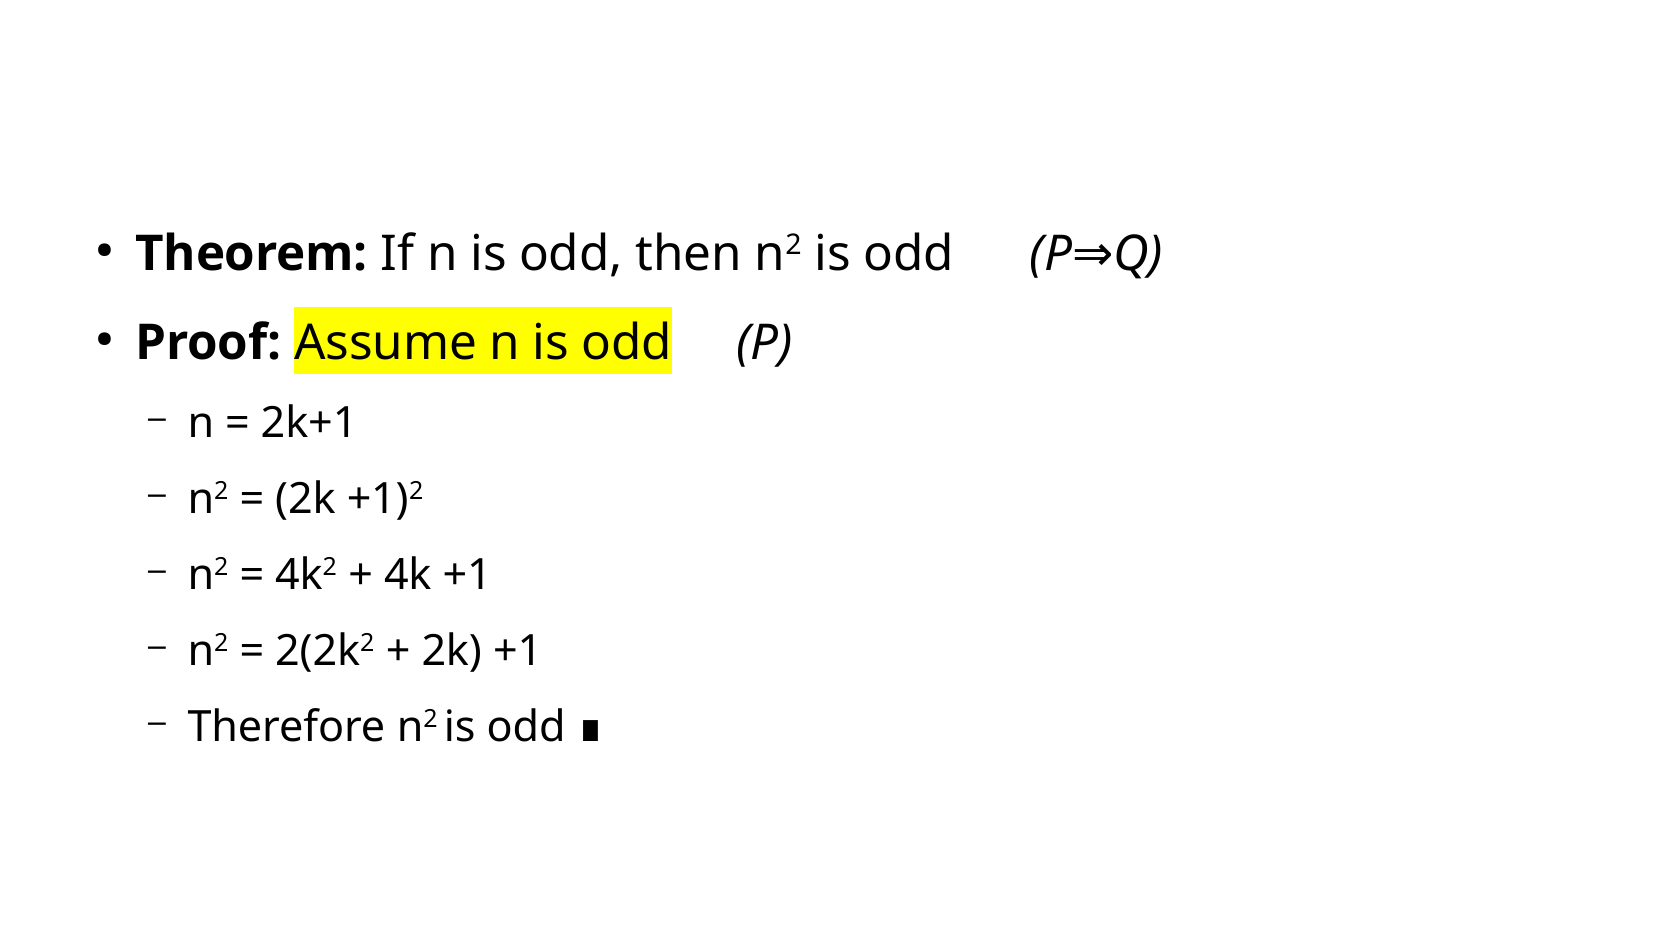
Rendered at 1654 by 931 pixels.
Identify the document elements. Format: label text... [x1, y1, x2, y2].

list Theorem: If n is odd, then n2 is odd (P⇒Q) Proof: Assume n is odd (P) n = 2k+1 n2 = (2k +1)2 n2 = 4k2 + 4k +1 n2 = 2(2k2 + 2k) +1 Therefore n2 is odd ∎ [82, 217, 1571, 758]
